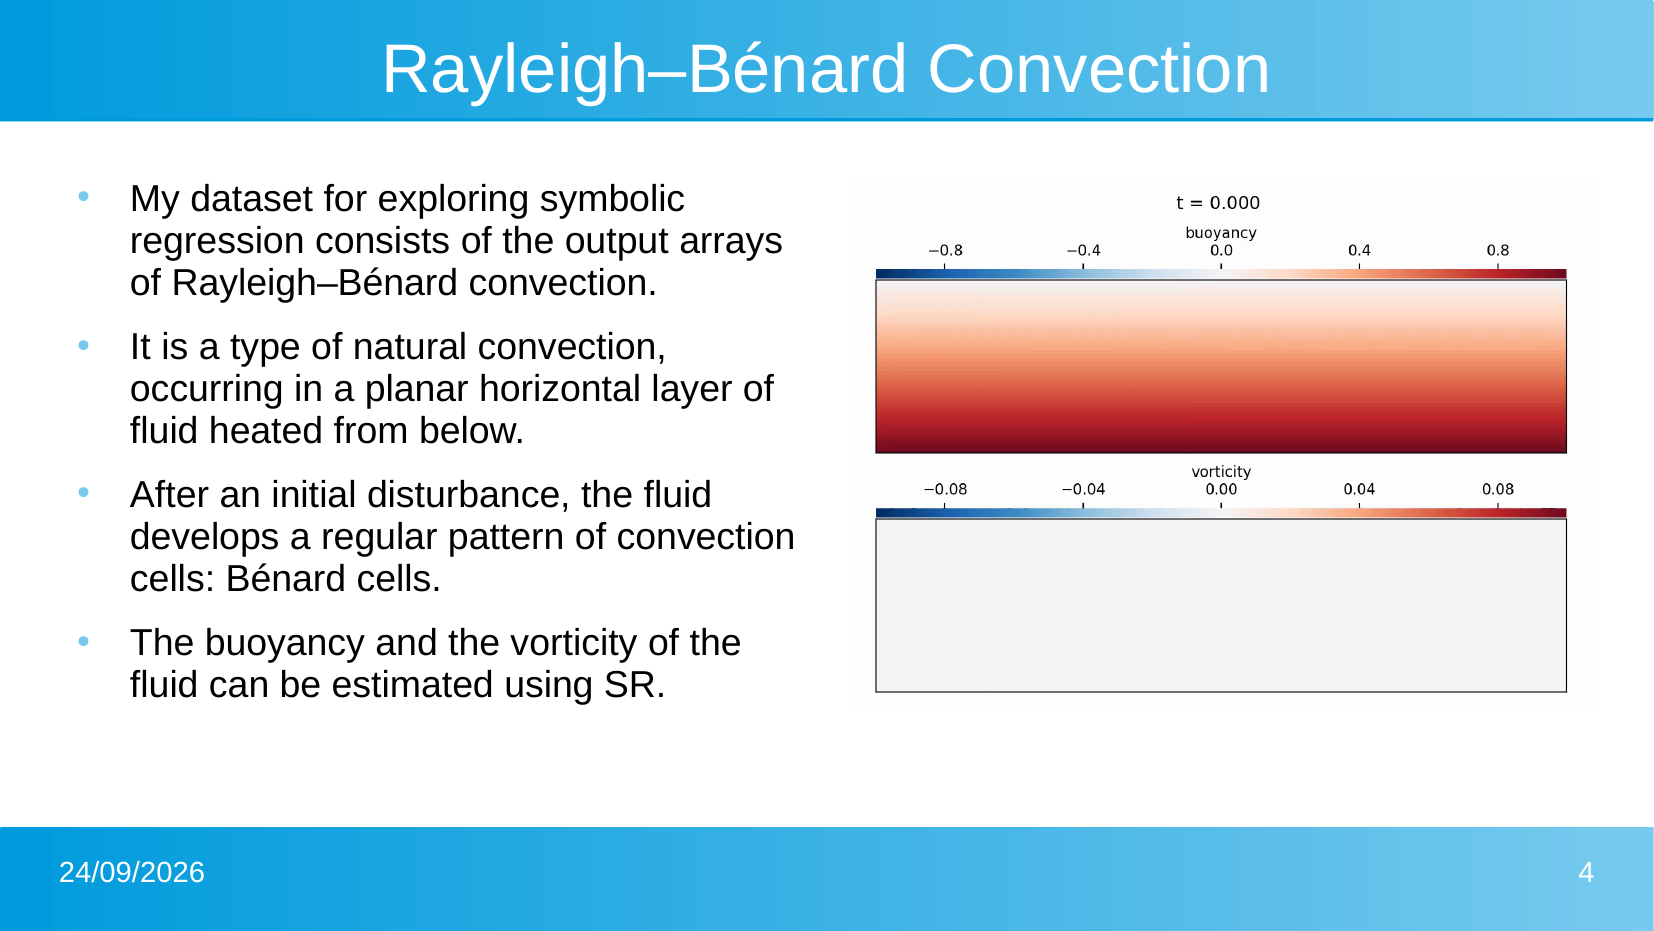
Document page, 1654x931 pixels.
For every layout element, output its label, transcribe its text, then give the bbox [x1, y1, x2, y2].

title Rayleigh–Bénard Convection [59, 29, 1595, 108]
list My dataset for exploring symbolic regression consists of the output arrays of Rayleigh–Bénard convection. It is a type of natural convection, occurring in a planar horizontal layer of fluid heated from below. After an initial disturbance, the fluid develops a regular pattern of convection cells: Bénard cells. The buoyancy and the vorticity of the fluid can be estimated using SR. [59, 177, 815, 768]
text_box [847, 177, 1595, 711]
